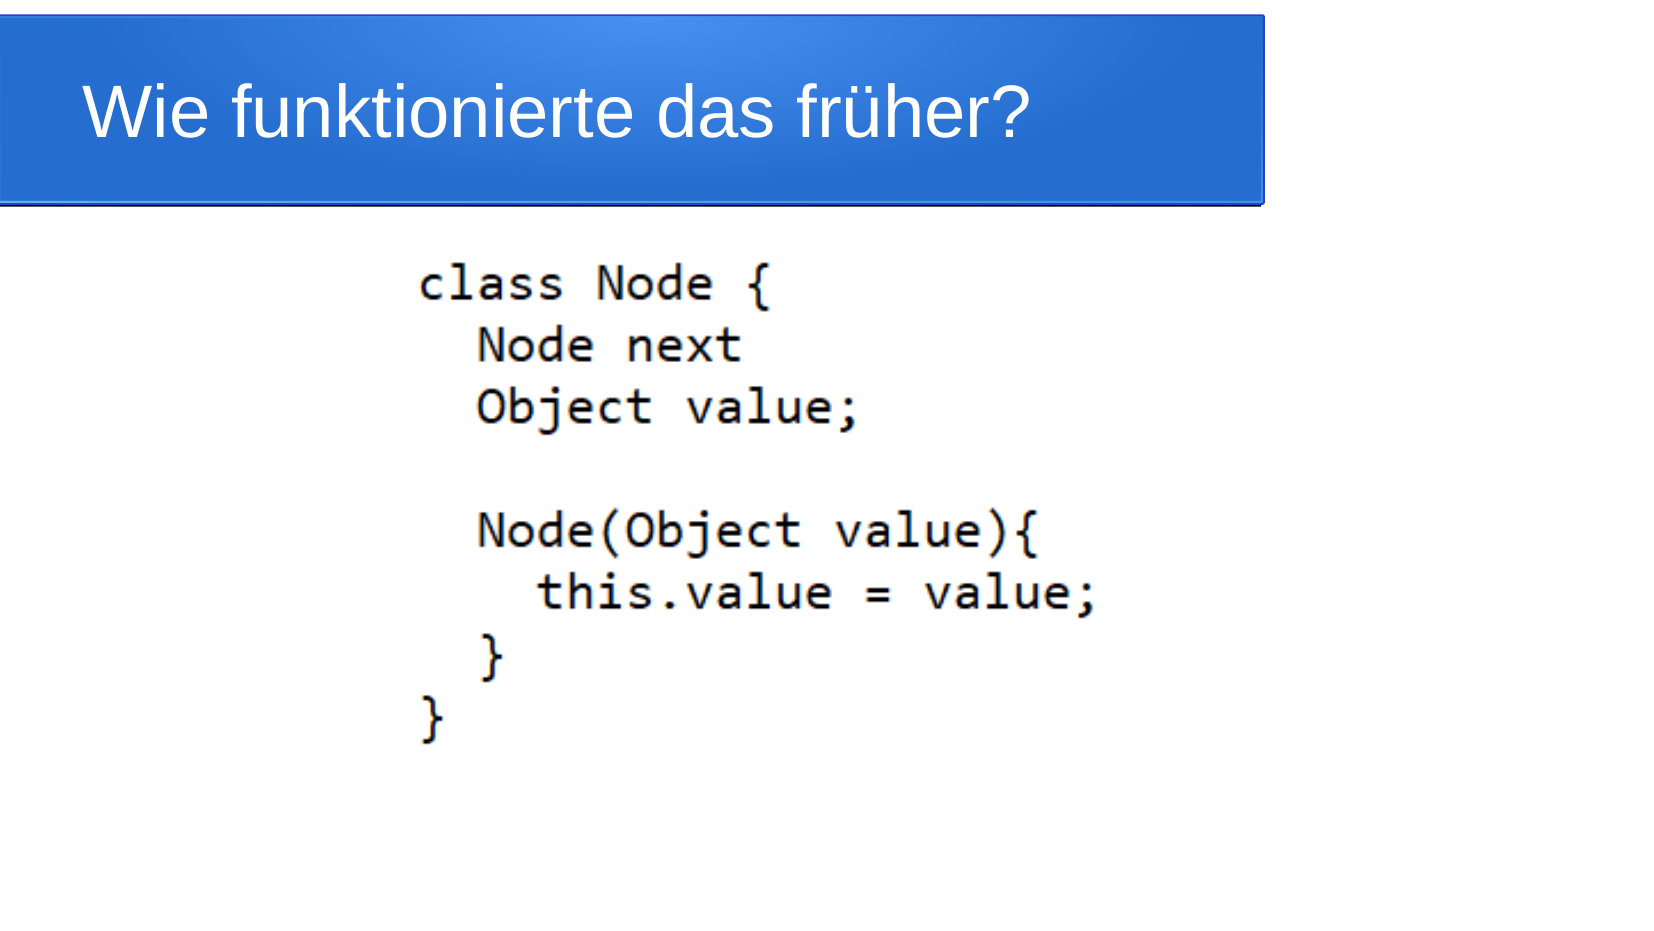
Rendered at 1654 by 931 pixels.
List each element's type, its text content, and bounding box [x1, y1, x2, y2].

picture [413, 259, 1132, 868]
title Wie funktionierte das früher? [82, 35, 1235, 189]
